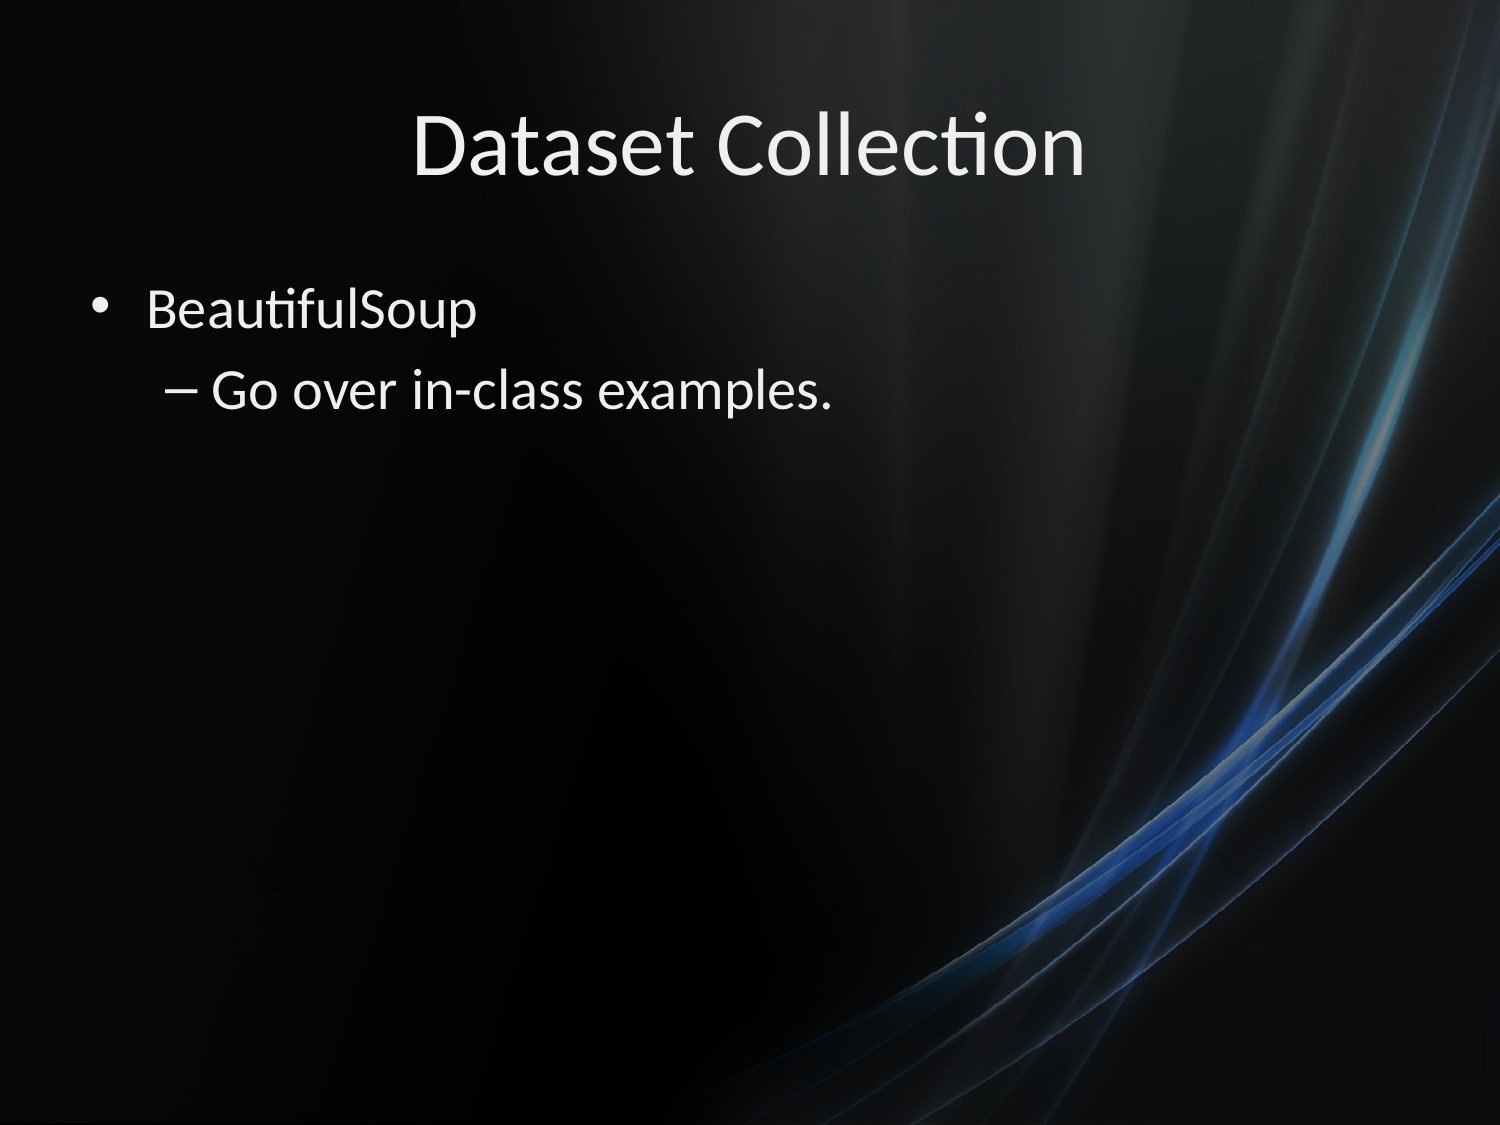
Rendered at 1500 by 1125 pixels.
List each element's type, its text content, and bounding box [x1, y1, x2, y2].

title Dataset Collection [75, 45, 1425, 233]
picture [0, 0, 1500, 1125]
list BeautifulSoup Go over in-class examples. [75, 262, 1425, 1005]
